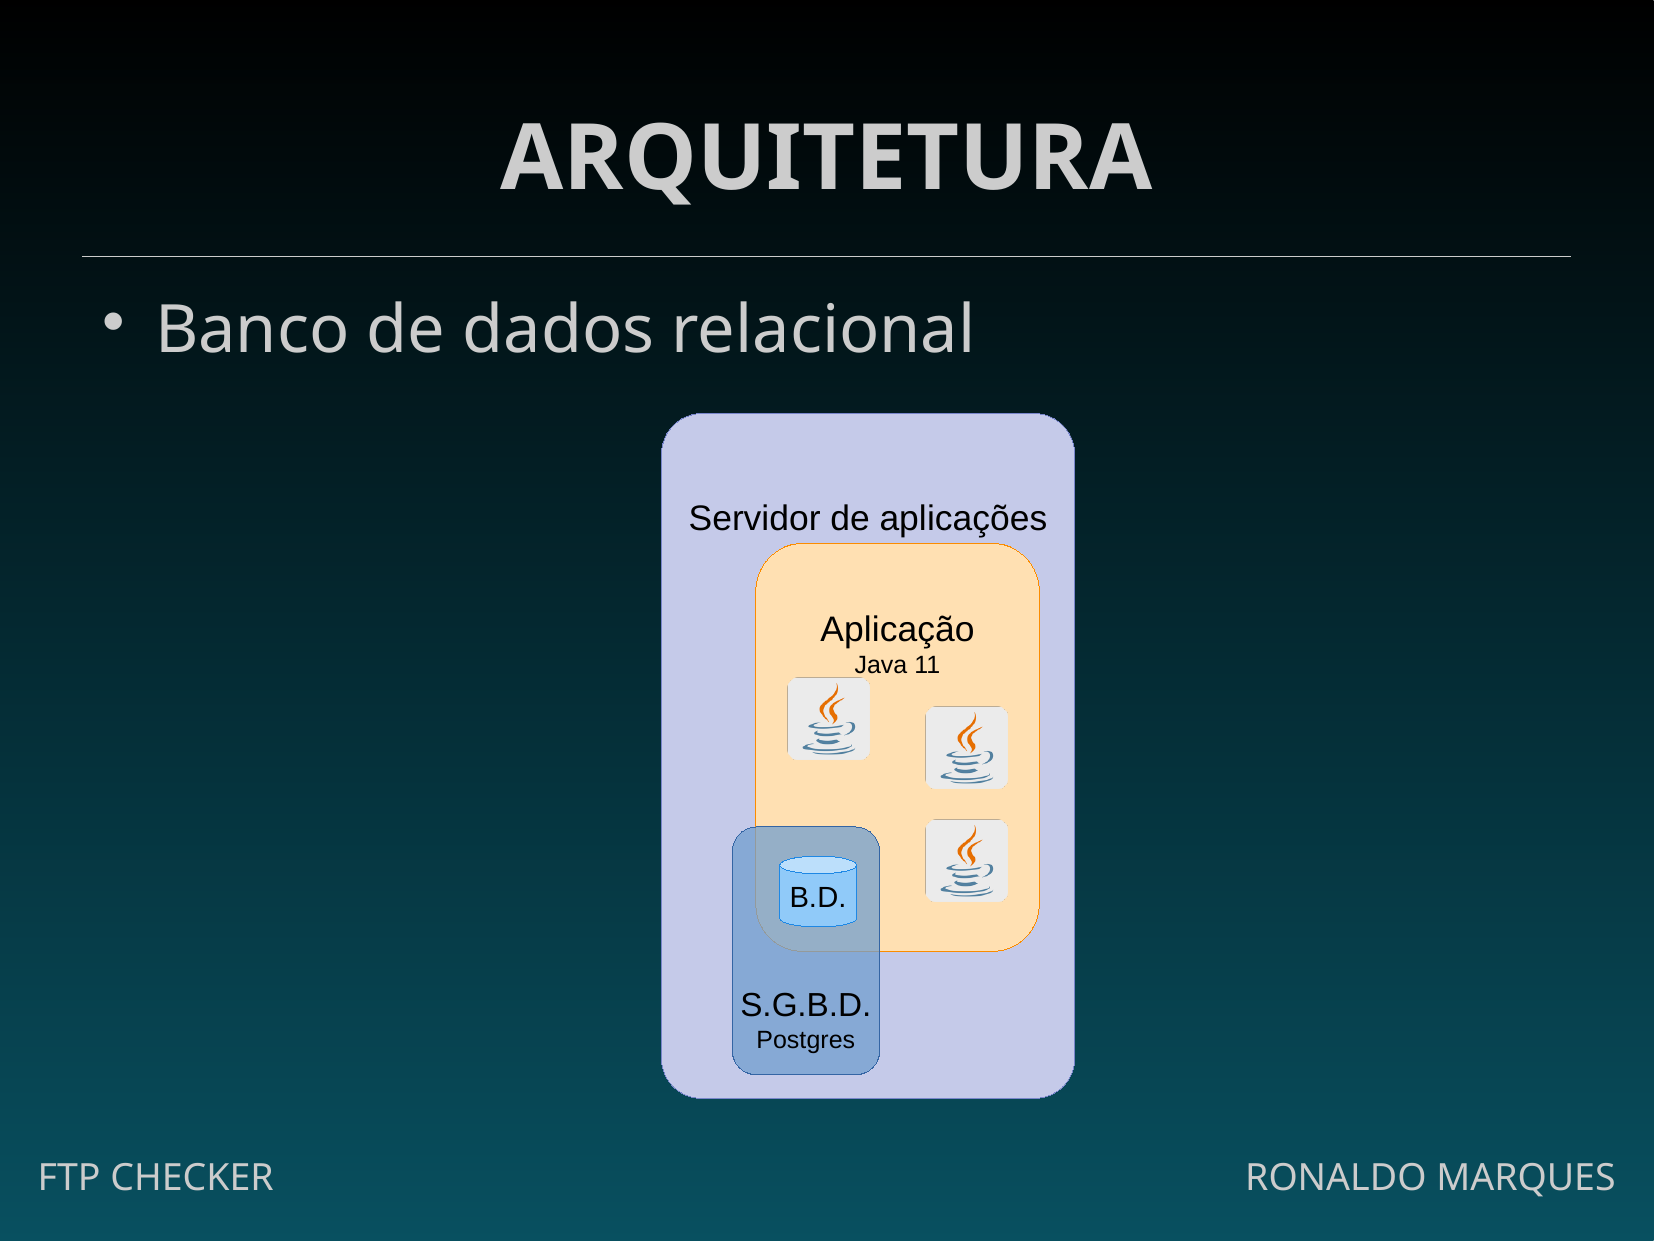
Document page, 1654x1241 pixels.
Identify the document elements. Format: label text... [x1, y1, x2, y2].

picture [921, 815, 1012, 906]
text_box FTP CHECKER [0, 1110, 815, 1241]
text_box Aplicação Java 11 [755, 543, 1040, 952]
text_box ARQUITETURA [82, 49, 1571, 257]
picture [783, 673, 874, 764]
text_box RONALDO MARQUES [838, 1110, 1654, 1241]
text_box S.G.B.D. Postgres [732, 826, 880, 1075]
text_box Banco de dados relacional [84, 285, 1573, 414]
text_box Servidor de aplicações Heroku [661, 413, 1075, 1099]
text_box B.D. [779, 866, 857, 927]
picture [921, 702, 1012, 793]
